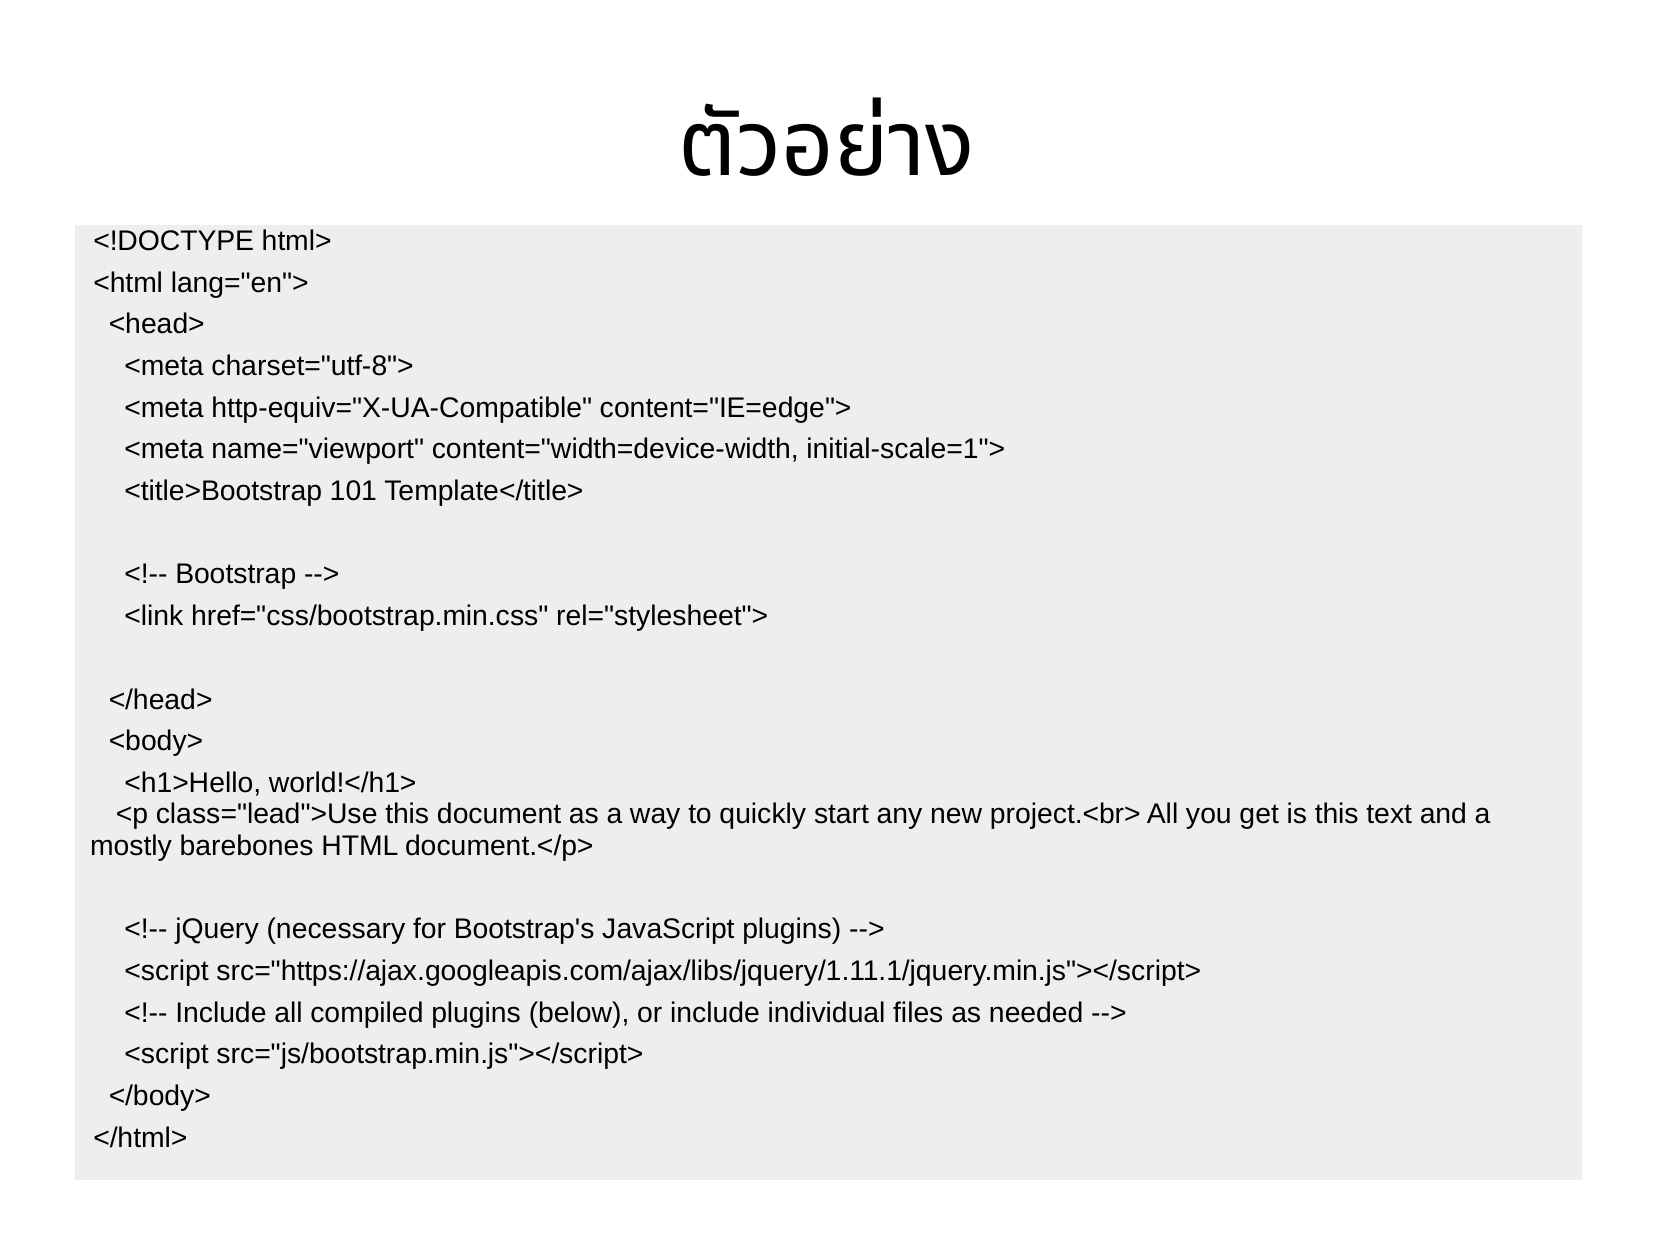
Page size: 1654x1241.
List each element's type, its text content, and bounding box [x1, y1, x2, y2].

title ตัวอย่าง [82, 49, 1571, 225]
list <!DOCTYPE html> <html lang="en"> <head> <meta charset="utf-8"> <meta http-equiv="X-UA-Compatible" content="IE=edge"> <meta name="viewport" content="width=device-width, initial-scale=1"> <title>Bootstrap 101 Template</title> <!-- Bootstrap --> <link href="css/bootstrap.min.css" rel="stylesheet"> </head> <body> <h1>Hello, world!</h1> <p class="lead">Use this document as a way to quickly start any new project.<br> All you get is this text and a mostly barebones HTML document.</p> <!-- jQuery (necessary for Bootstrap's JavaScript plugins) --> <script src="https://ajax.googleapis.com/ajax/libs/jquery/1.11.1/jquery.min.js"></script> <!-- Include all compiled plugins (below), or include individual files as needed --> <script src="js/bootstrap.min.js"></script> </body> </html> [75, 225, 1583, 1180]
